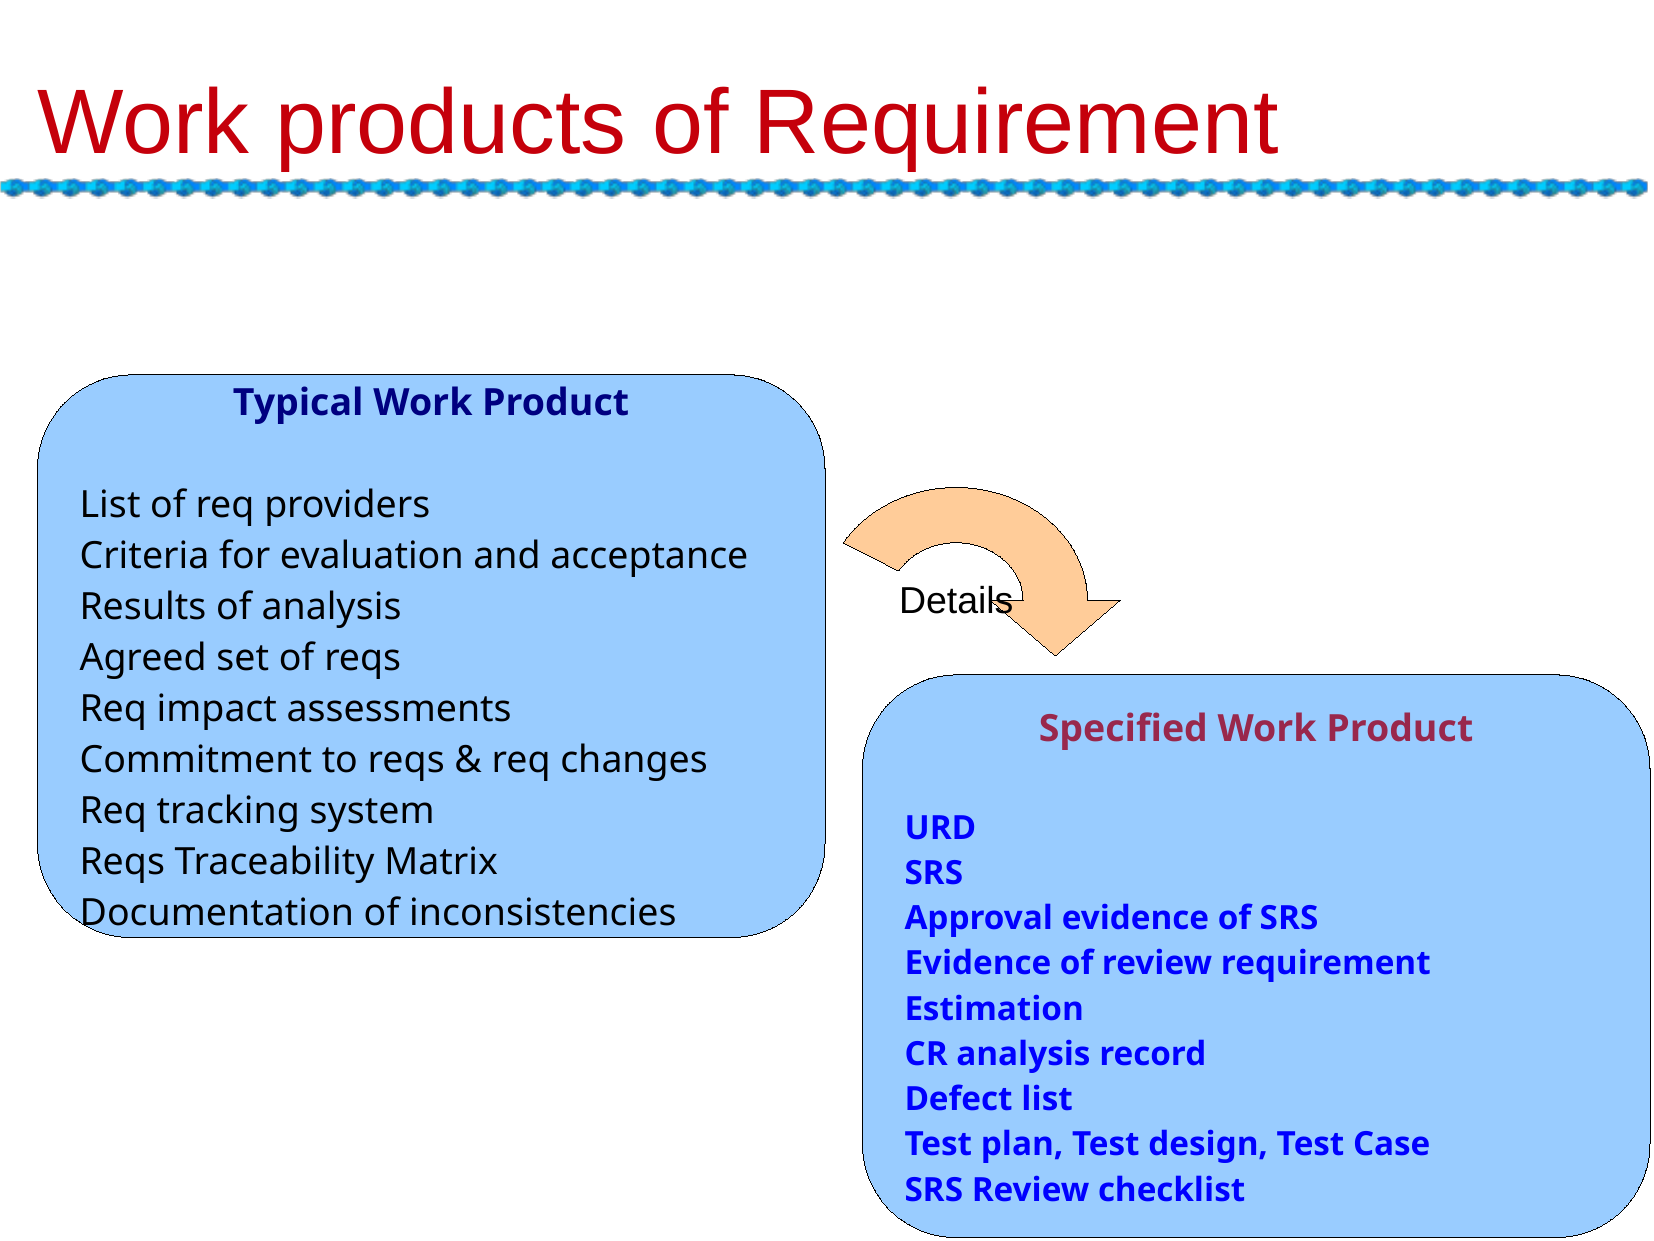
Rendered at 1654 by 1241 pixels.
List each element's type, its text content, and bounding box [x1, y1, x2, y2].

text_box Details [843, 487, 1121, 656]
picture [0, 178, 37, 199]
text_box Details [992, 600, 1008, 611]
text_box Specified Work Product URD SRS Approval evidence of SRS Evidence of review requirement Estimation CR analysis record Defect list Test plan, Test design, Test Case SRS Review checklist [862, 674, 1651, 1238]
text_box Typical Work Product List of req providers Criteria for evaluation and acceptance Results of analysis Agreed set of reqs Req impact assessments Commitment to reqs & req changes Req tracking system Reqs Traceability Matrix Documentation of inconsistencies [37, 374, 826, 938]
title Work products of Requirement [37, 37, 1651, 208]
